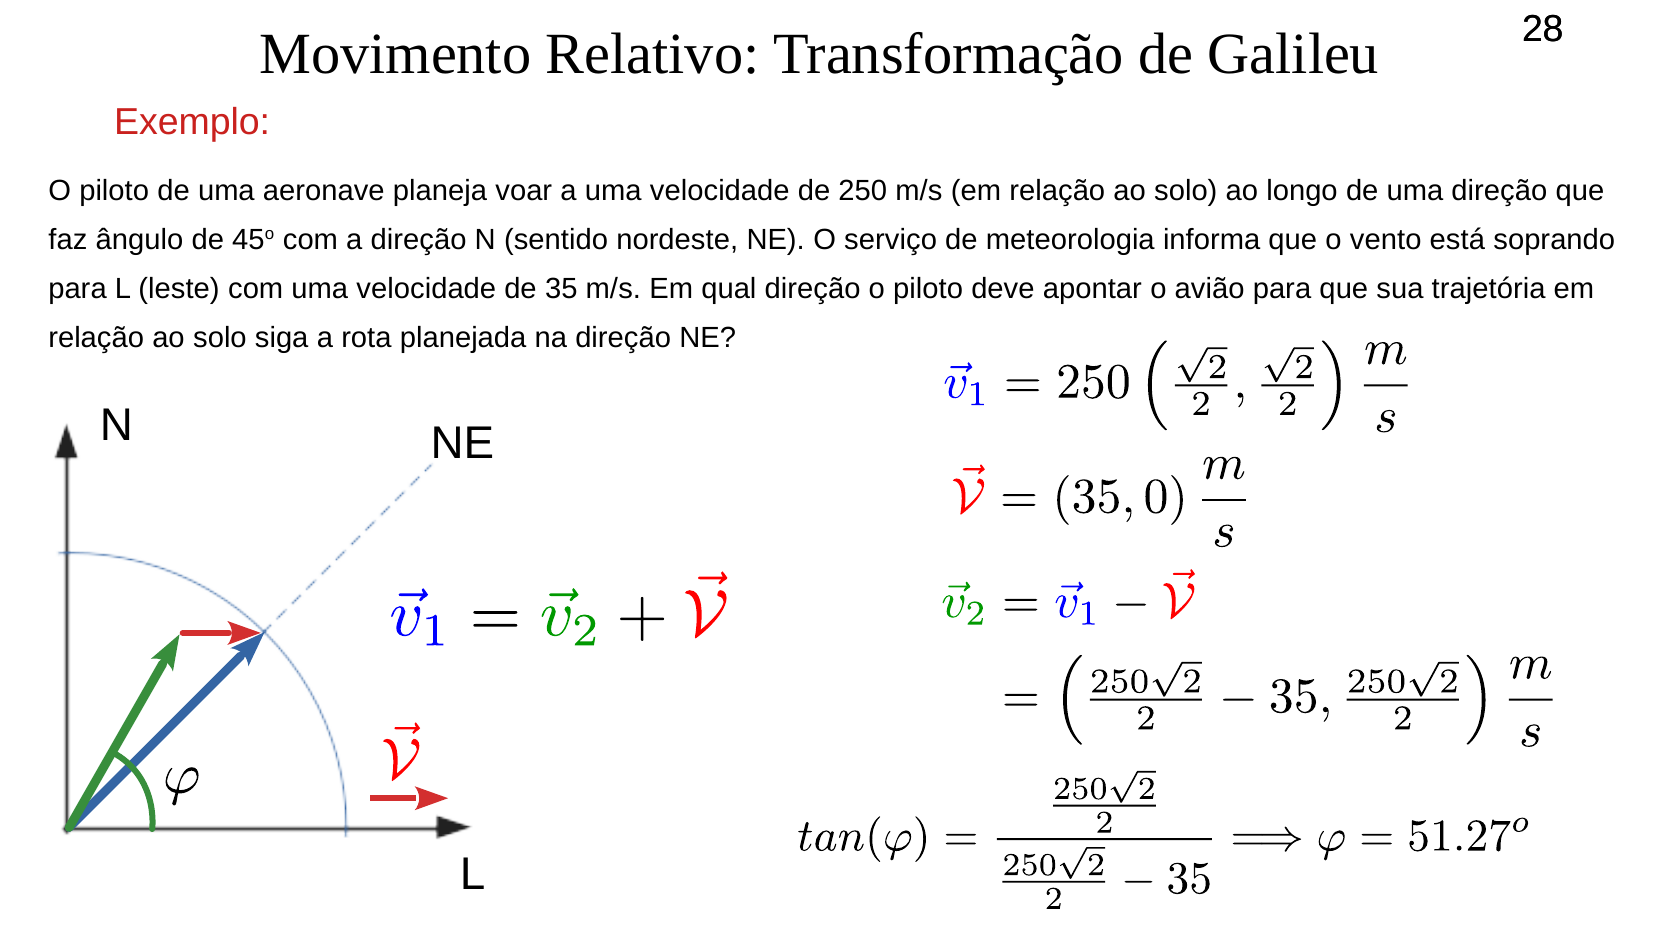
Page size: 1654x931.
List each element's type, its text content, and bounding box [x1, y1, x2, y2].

text_box O piloto de uma aeronave planeja voar a uma velocidade de 250 m/s (em relação ao solo) ao longo de uma direção que faz ângulo de 45o com a direção N (sentido nordeste, NE). O serviço de meteorologia informa que o vento está soprando para L (leste) com uma velocidade de 35 m/s. Em qual direção o piloto deve apontar o avião para que sua trajetória em relação ao solo siga a rota planejada na direção NE? [0, 149, 1633, 362]
text_box N [85, 391, 148, 458]
text_box Exemplo: [99, 93, 325, 149]
picture [951, 456, 1246, 548]
text_box L [445, 840, 501, 907]
text_box Movimento Relativo: Transformação de Galileu [244, 0, 1410, 94]
picture [939, 568, 1553, 747]
picture [32, 422, 730, 848]
picture [939, 338, 1410, 435]
picture [795, 769, 1530, 911]
text_box <number> [1507, 0, 1654, 71]
text_box NE [415, 409, 511, 476]
